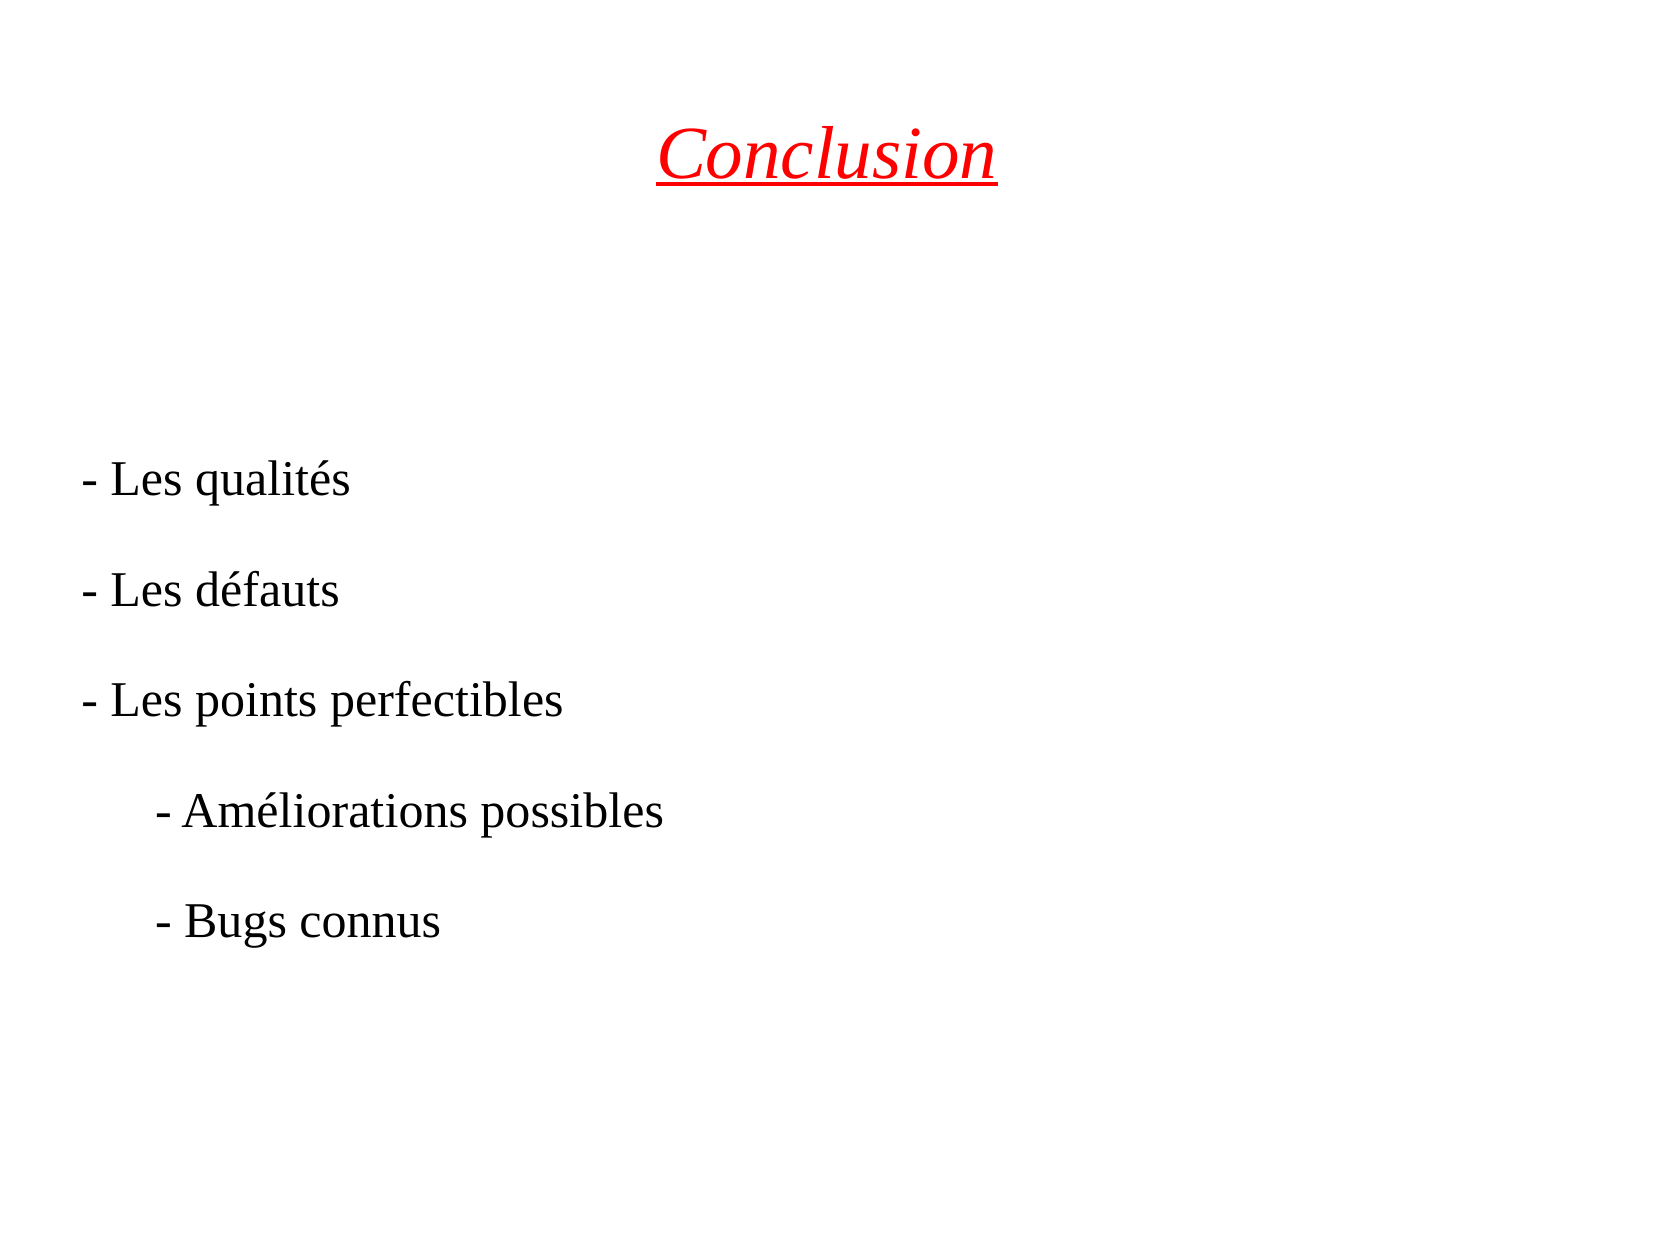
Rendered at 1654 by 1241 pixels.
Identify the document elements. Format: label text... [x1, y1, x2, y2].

text_box - Les qualités - Les défauts - Les points perfectibles - Améliorations possibles - Bugs connus [81, 290, 1570, 1109]
title Conclusion [82, 49, 1571, 257]
